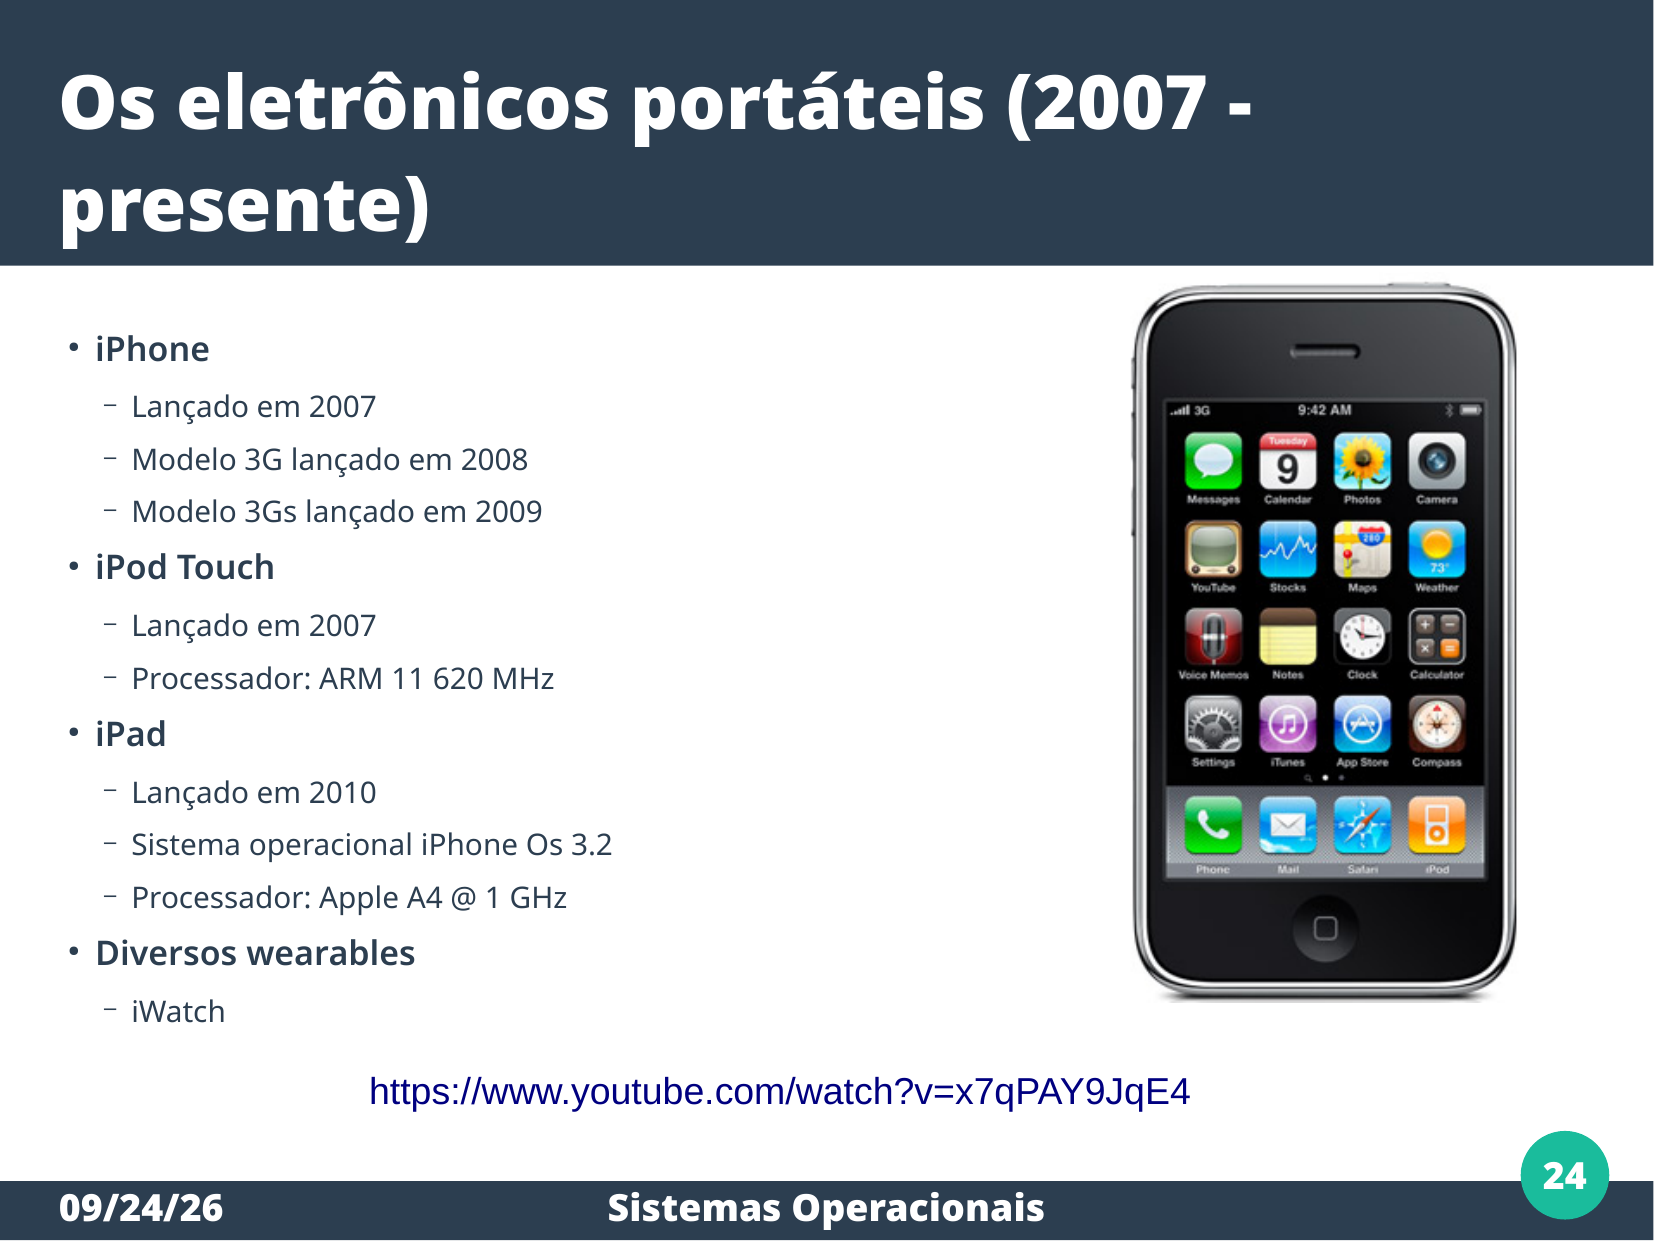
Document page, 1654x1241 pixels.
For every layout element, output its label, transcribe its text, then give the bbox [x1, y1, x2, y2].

title Os eletrônicos portáteis (2007 - presente) [59, 49, 1595, 207]
list iPhone Lançado em 2007 Modelo 3G lançado em 2008 Modelo 3Gs lançado em 2009 iPod Touch Lançado em 2007 Processador: ARM 11 620 MHz iPad Lançado em 2010 Sistema operacional iPhone Os 3.2 Processador: Apple A4 @ 1 GHz Diversos wearables iWatch [59, 324, 1028, 1040]
text_box https://www.youtube.com/watch?v=x7qPAY9JqE4 [354, 1062, 1229, 1120]
picture [1116, 272, 1534, 1003]
